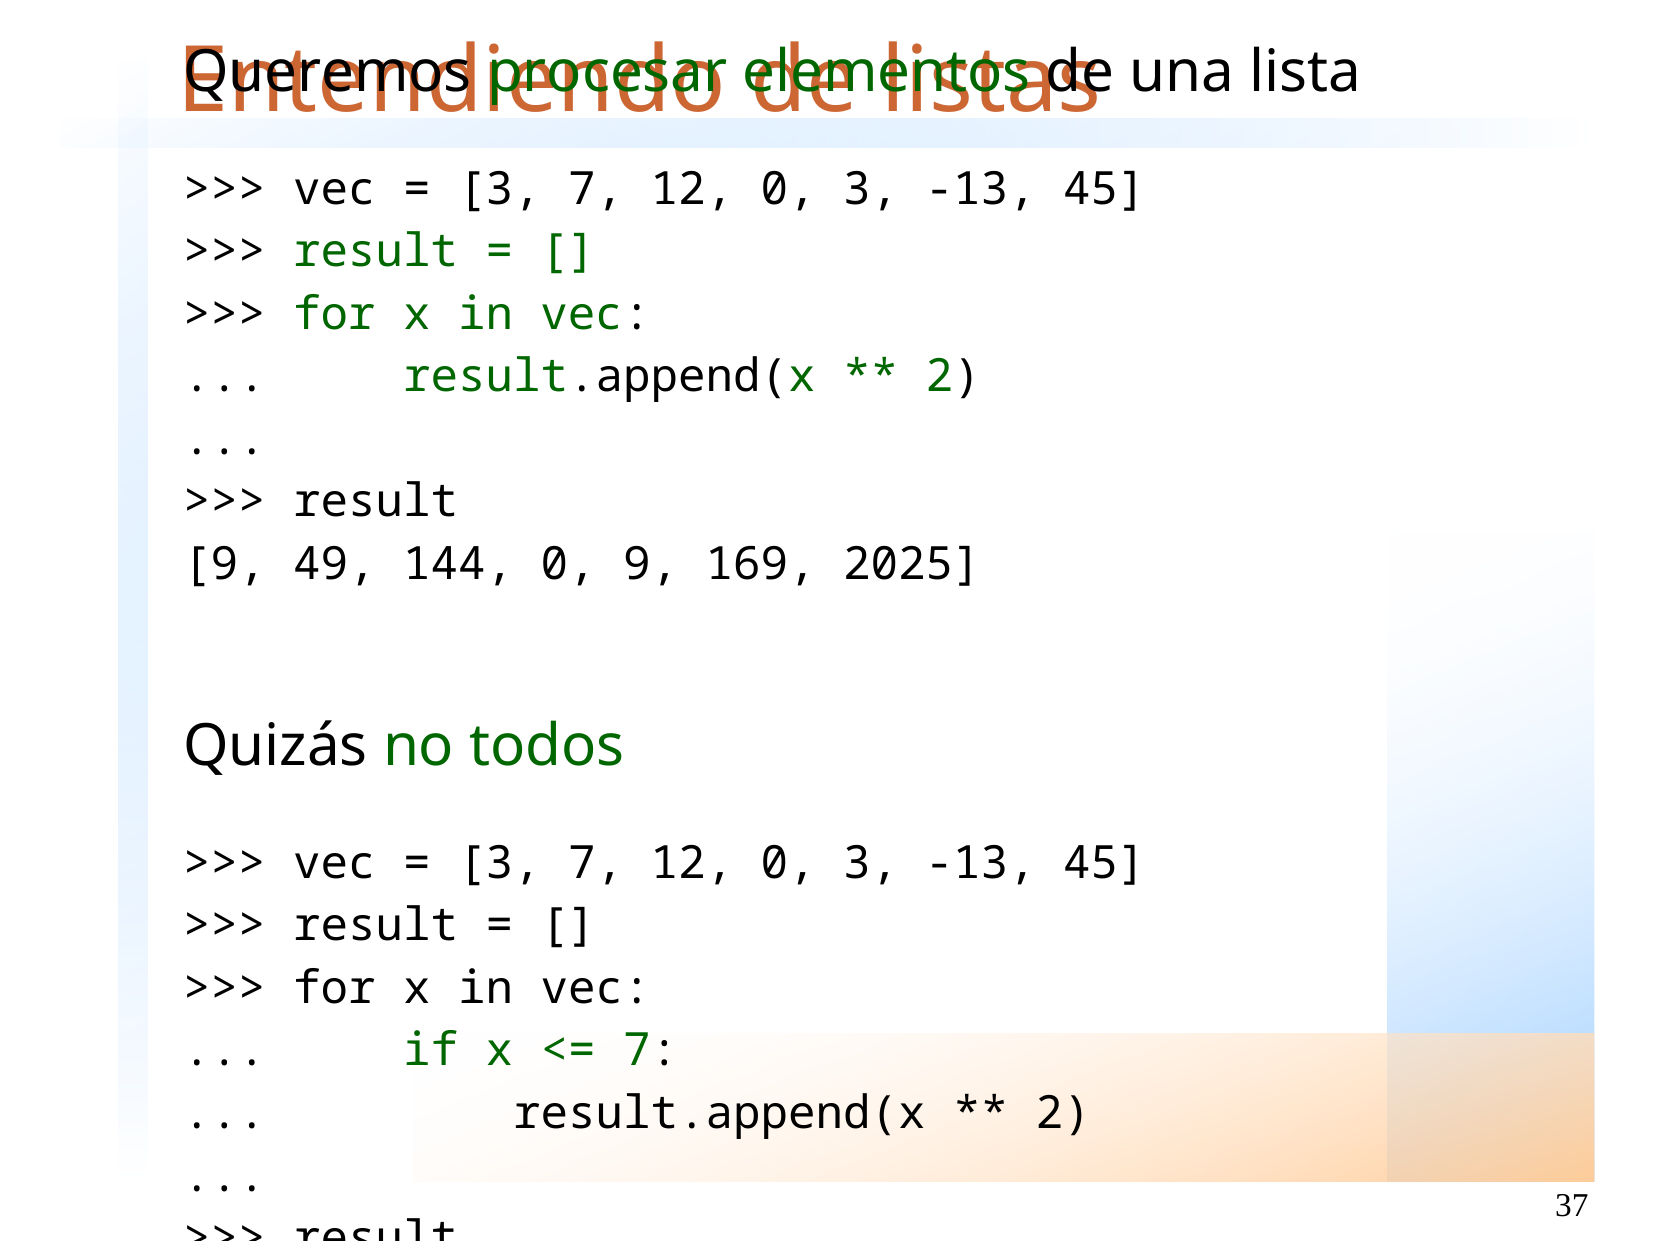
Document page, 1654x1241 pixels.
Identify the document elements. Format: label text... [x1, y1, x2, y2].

text_box Queremos procesar elementos de una lista >>> vec = [3, 7, 12, 0, 3, -13, 45] >>> result = [] >>> for x in vec: ... result.append(x ** 2) ... >>> result [9, 49, 144, 0, 9, 169, 2025] Quizás no todos >>> vec = [3, 7, 12, 0, 3, -13, 45] >>> result = [] >>> for x in vec: ... if x <= 7: ... result.append(x ** 2) ... >>> result [9, 49, 0, 9, 169] [147, 116, 1595, 1241]
title Entendiendo de listas [177, 0, 1595, 116]
